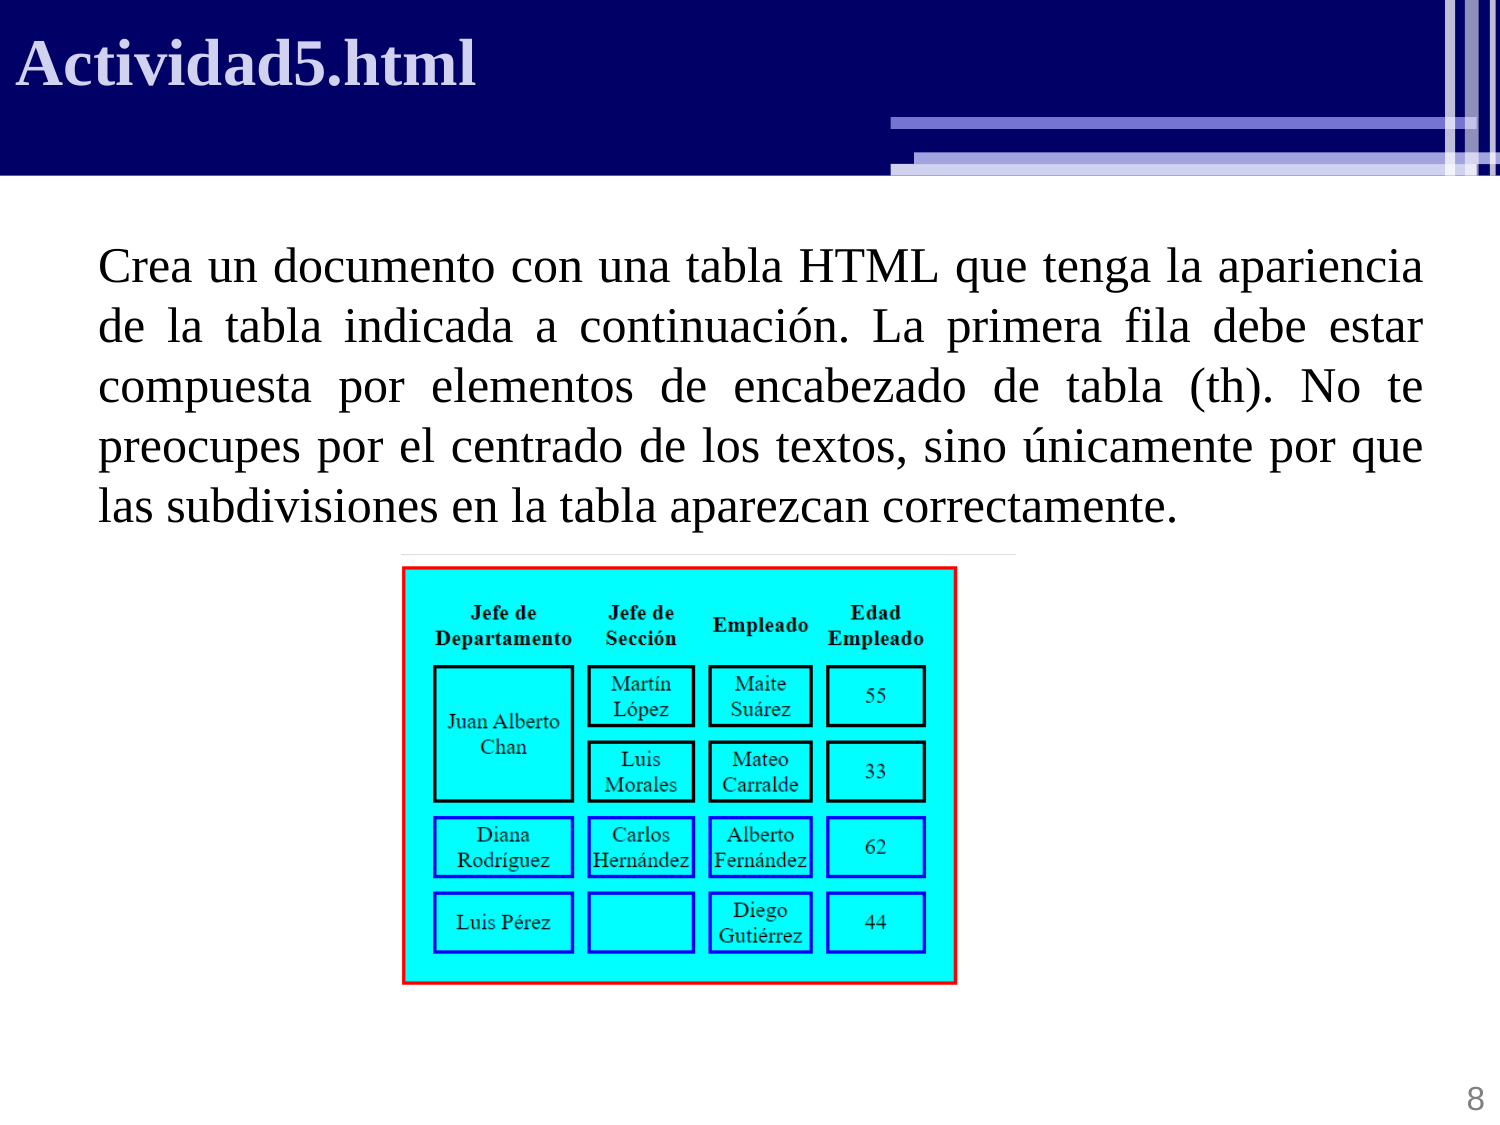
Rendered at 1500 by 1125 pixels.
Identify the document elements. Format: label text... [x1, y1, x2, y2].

picture [401, 543, 1016, 1027]
title Actividad5.html [0, 0, 1450, 118]
list Crea un documento con una tabla HTML que tenga la apariencia de la tabla indicada a continuación. La primera fila debe estar compuesta por elementos de encabezado de tabla (th). No te preocupes por el centrado de los textos, sino únicamente por que las subdivisiones en la tabla aparezcan correctamente. [23, 224, 1441, 1040]
